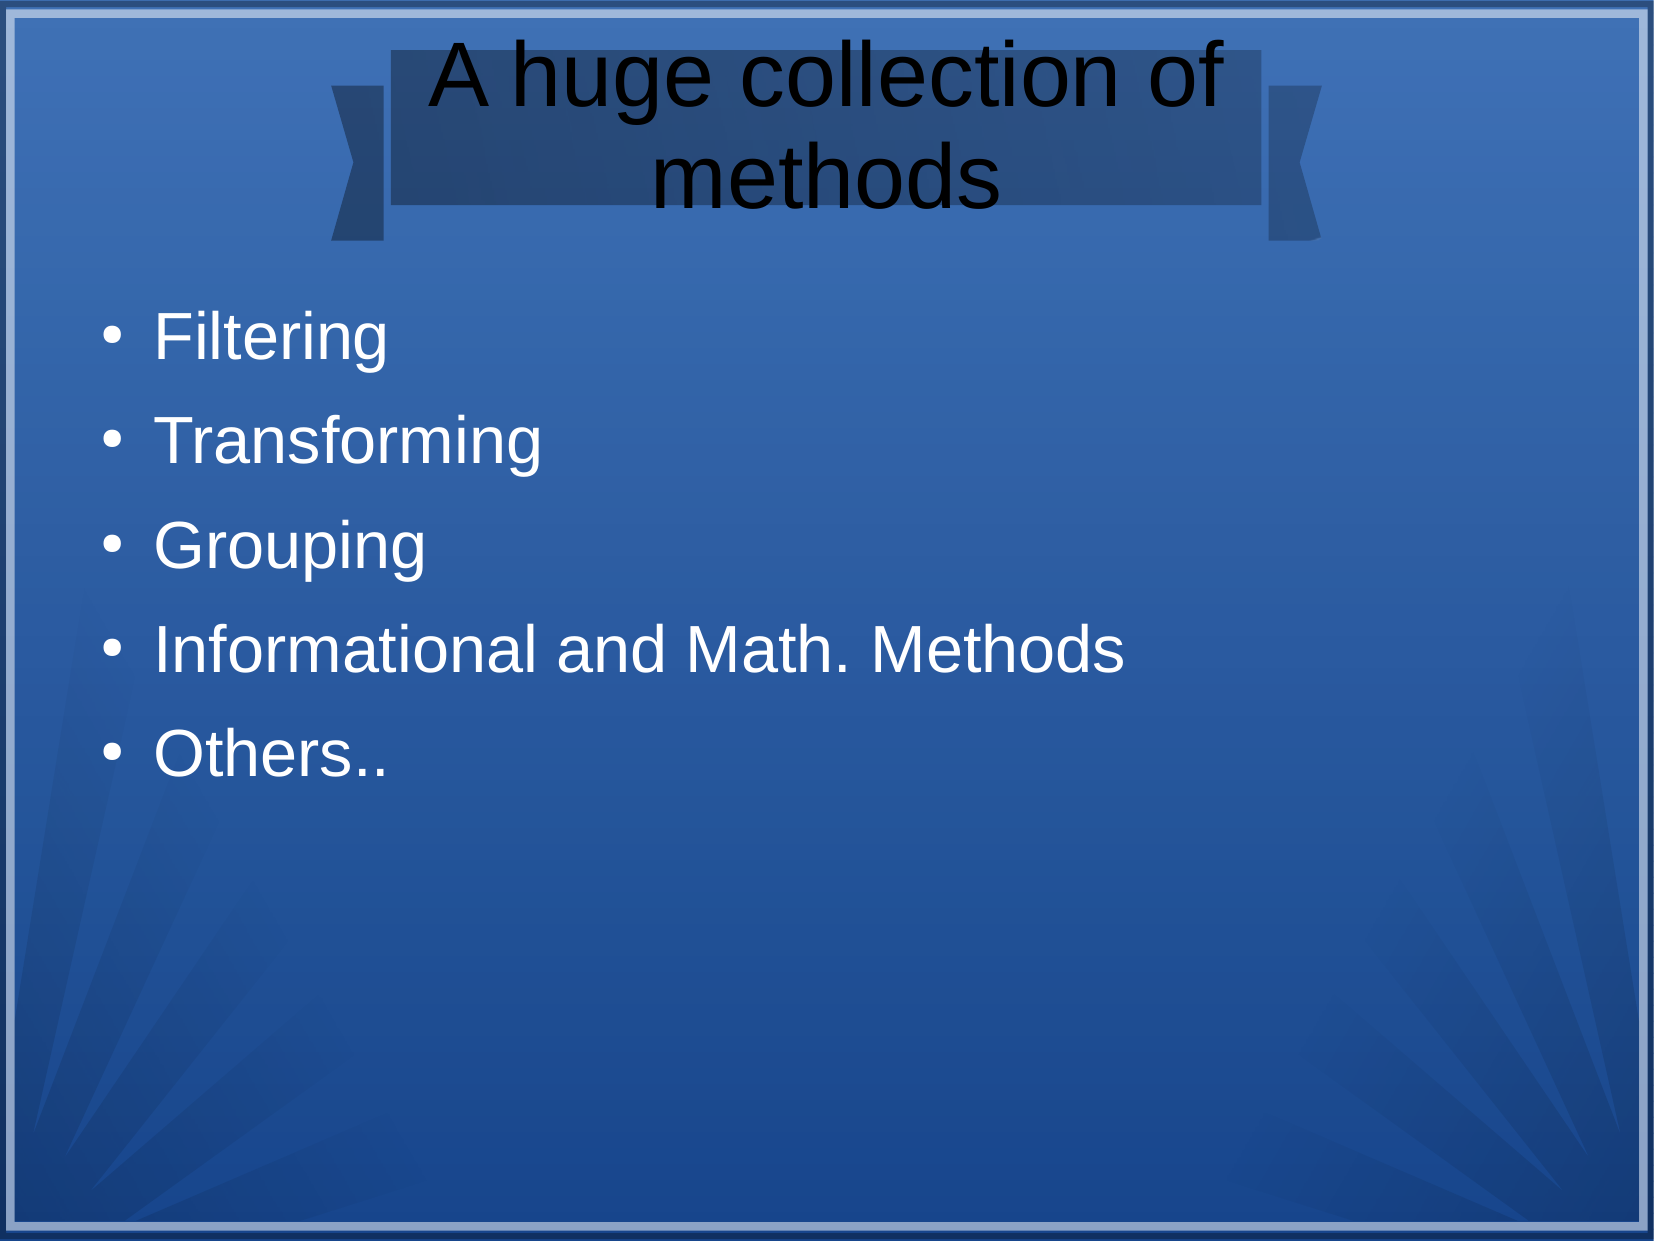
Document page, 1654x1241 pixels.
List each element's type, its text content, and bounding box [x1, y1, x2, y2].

title A huge collection of methods [389, 23, 1264, 229]
list Filtering Transforming Grouping Informational and Math. Methods Others.. [82, 299, 1571, 1241]
